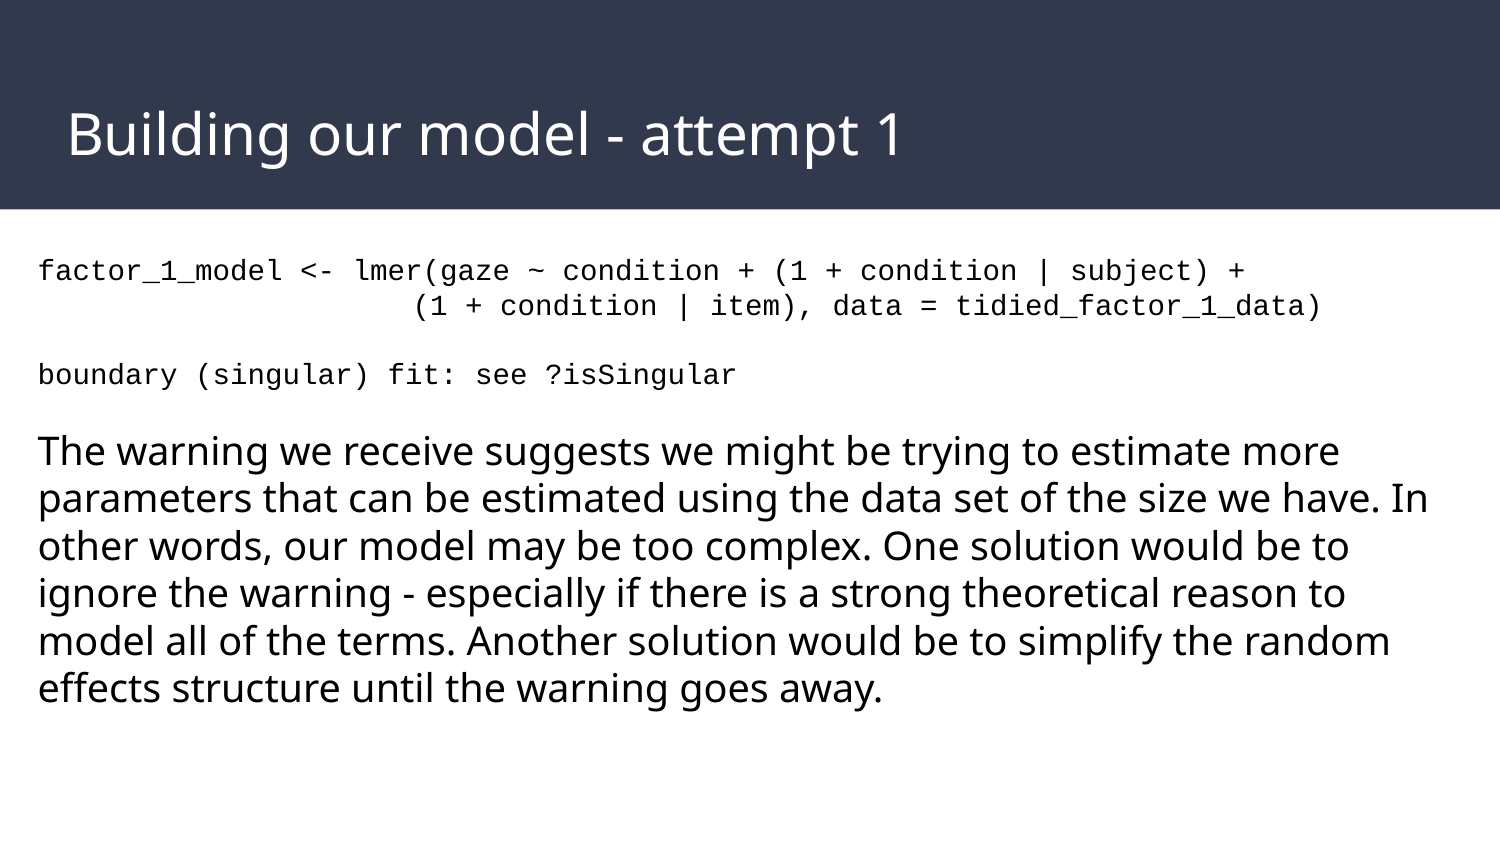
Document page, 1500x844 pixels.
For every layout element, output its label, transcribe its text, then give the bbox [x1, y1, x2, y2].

text_box factor_1_model <- lmer(gaze ~ condition + (1 + condition | subject) + (1 + condition | item), data = tidied_factor_1_data) boundary (singular) fit: see ?isSingular The warning we receive suggests we might be trying to estimate more parameters that can be estimated using the data set of the size we have. In other words, our model may be too complex. One solution would be to ignore the warning - especially if there is a strong theoretical reason to model all of the terms. Another solution would be to simplify the random effects structure until the warning goes away. [22, 235, 1471, 820]
title Building our model - attempt 1 [51, 82, 1449, 185]
